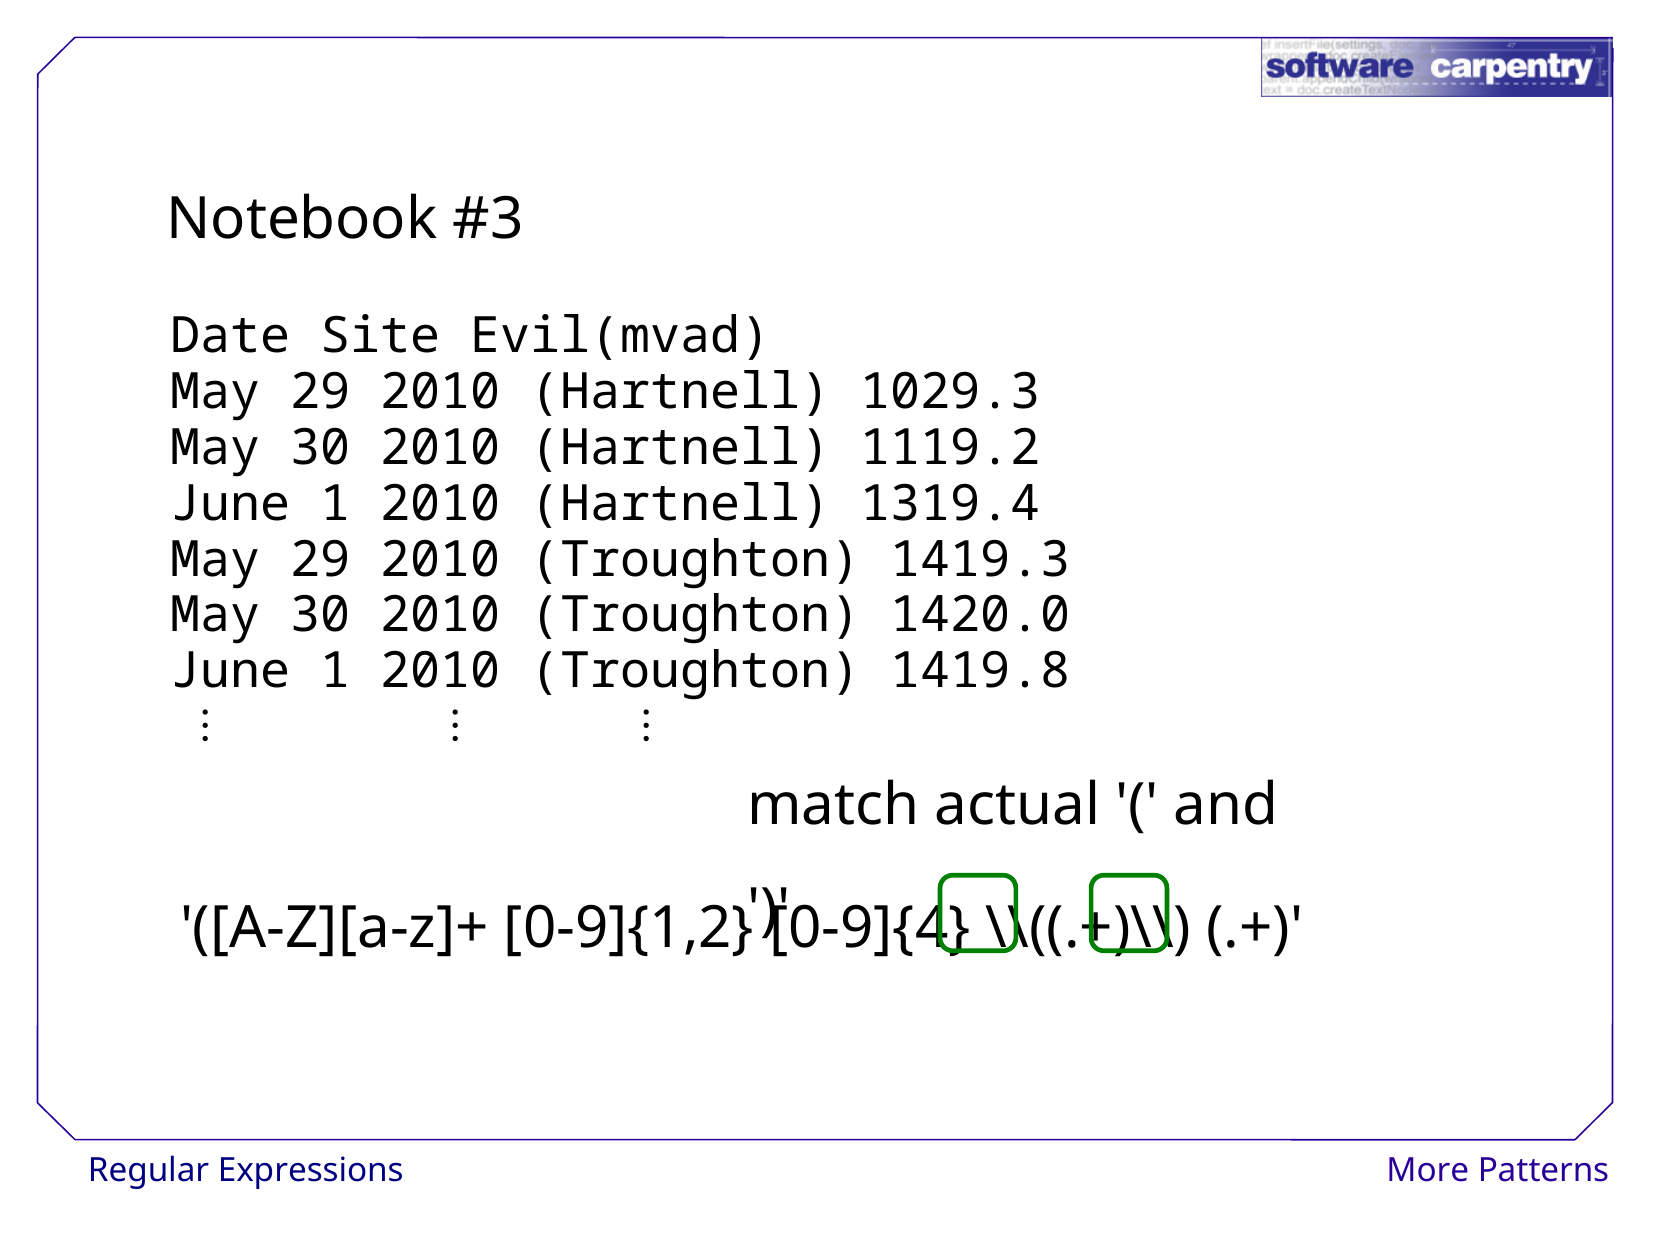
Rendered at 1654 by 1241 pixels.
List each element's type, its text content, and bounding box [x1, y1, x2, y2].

text_box '([A-Z][a-z]+ [0-9]{1,2} [0-9]{4} \\((.+)\\) (.+)' [165, 846, 1527, 968]
text_box match actual '(' and ')' [732, 763, 1338, 950]
text_box match actual '(' and ')' [1094, 878, 1164, 948]
text_box Date Site Evil(mvad) May 29 2010 (Hartnell) 1029.3 May 30 2010 (Hartnell) 1119.2 June 1 2010 (Hartnell) 1319.4 May 29 2010 (Troughton) 1419.3 May 30 2010 (Troughton) 1420.0 June 1 2010 (Troughton) 1419.8 ⋮ ⋮ ⋮ [155, 300, 1535, 763]
text_box Notebook #3 [151, 138, 1530, 259]
picture [1261, 39, 1613, 97]
text_box match actual '(' and ')' [943, 878, 1013, 948]
